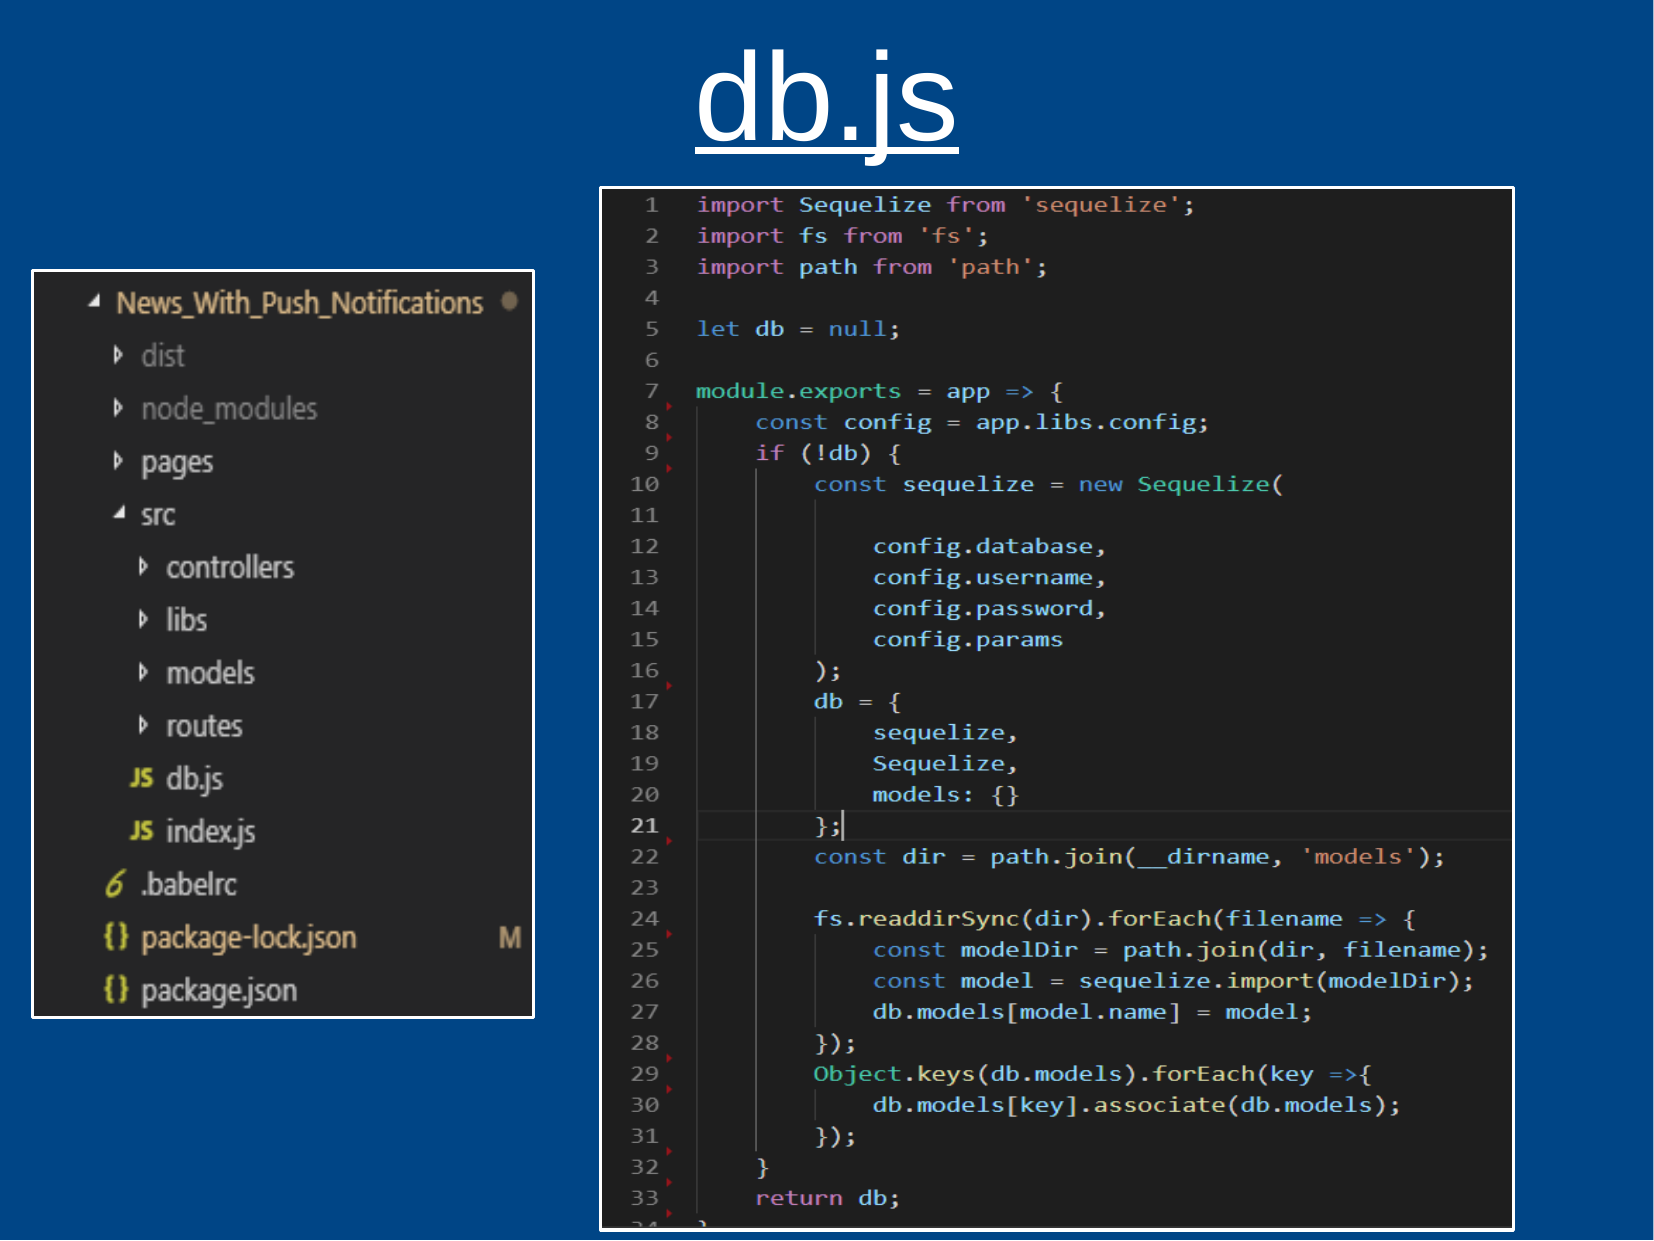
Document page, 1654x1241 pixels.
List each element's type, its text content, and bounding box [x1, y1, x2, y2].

picture [33, 271, 532, 1016]
picture [602, 188, 1512, 1229]
title db.js [82, 0, 1571, 201]
